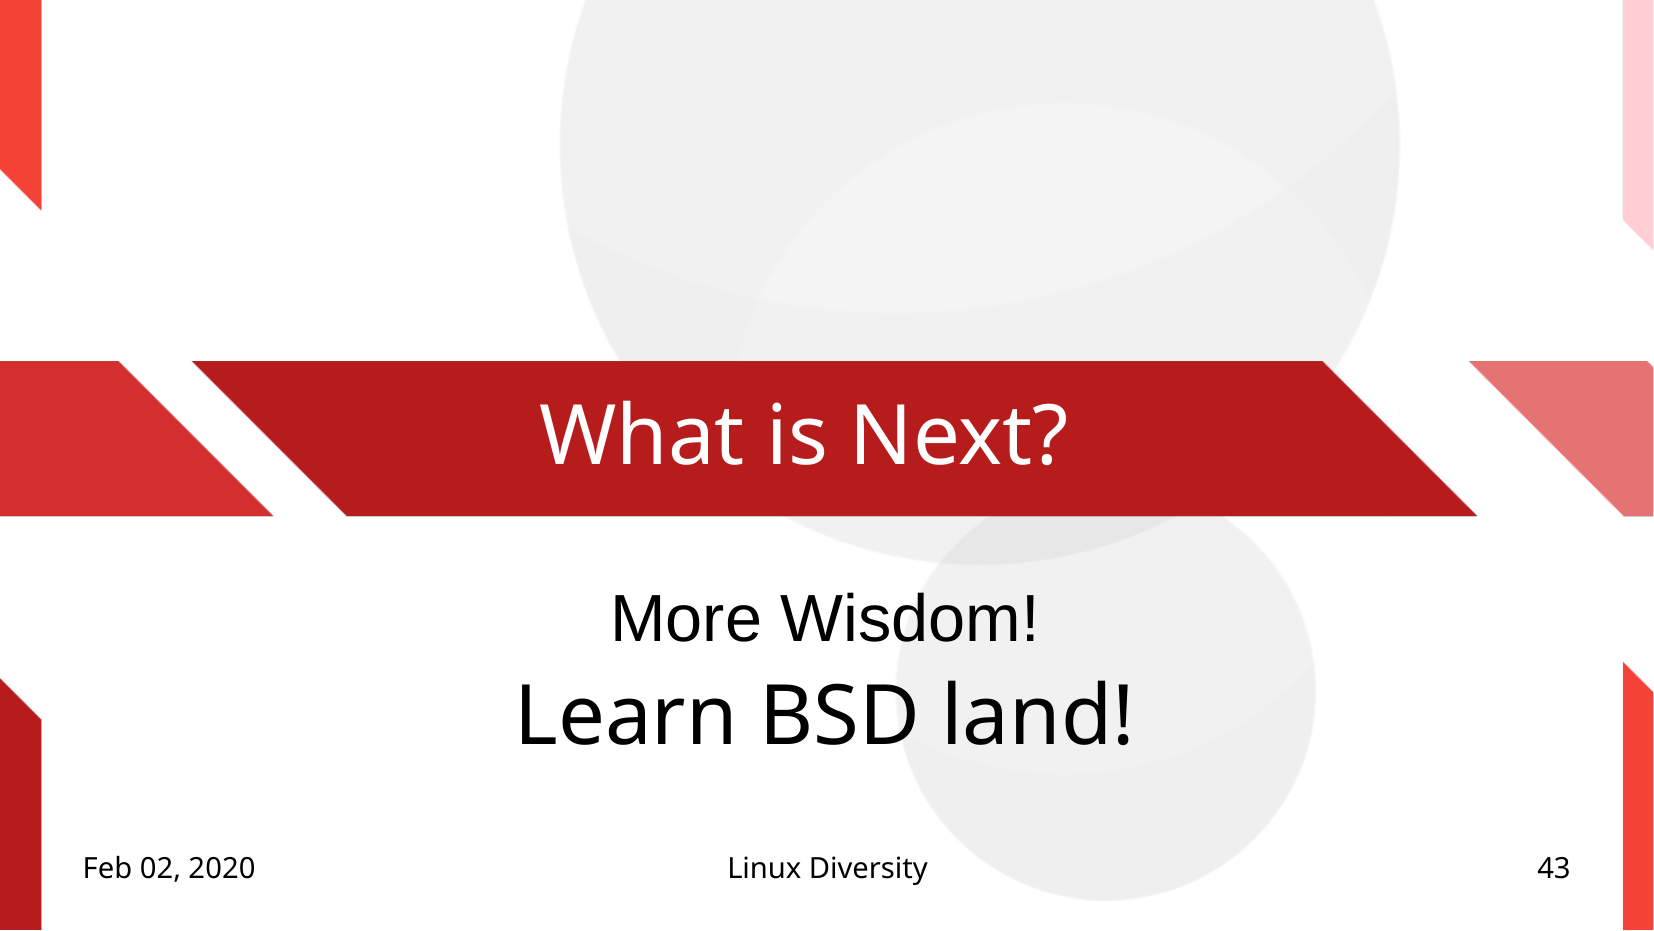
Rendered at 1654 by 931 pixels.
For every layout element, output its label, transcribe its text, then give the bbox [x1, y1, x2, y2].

subtitle More Wisdom! Learn BSD land! [82, 525, 1568, 826]
title What is Next? [60, 354, 1549, 511]
picture [0, 0, 1654, 930]
